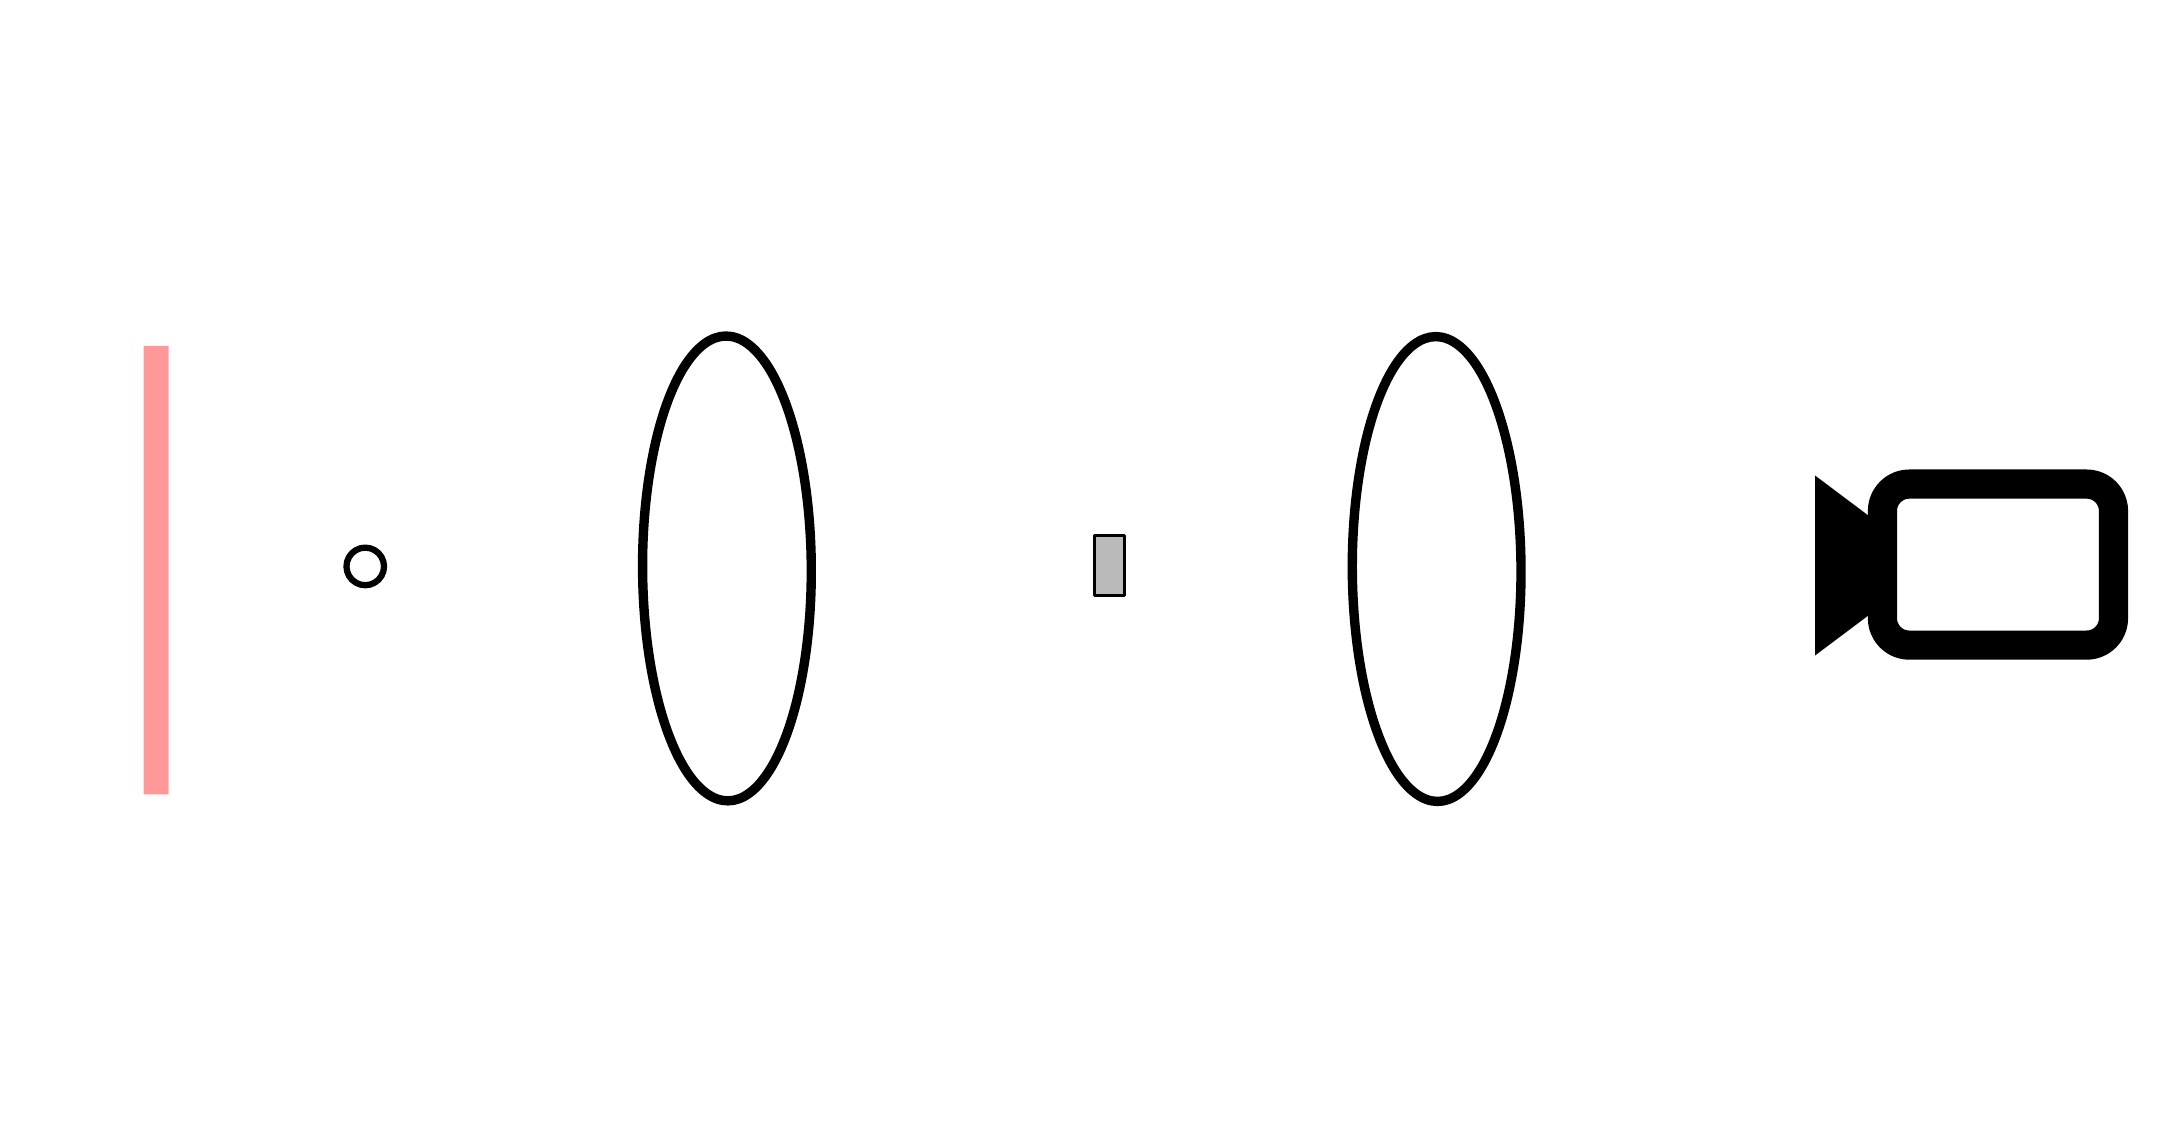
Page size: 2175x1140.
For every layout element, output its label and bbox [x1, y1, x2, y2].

text_box [1882, 484, 2114, 646]
text_box [1094, 535, 1125, 596]
text_box [642, 336, 812, 801]
text_box [1352, 336, 1522, 802]
text_box [1815, 475, 1876, 656]
